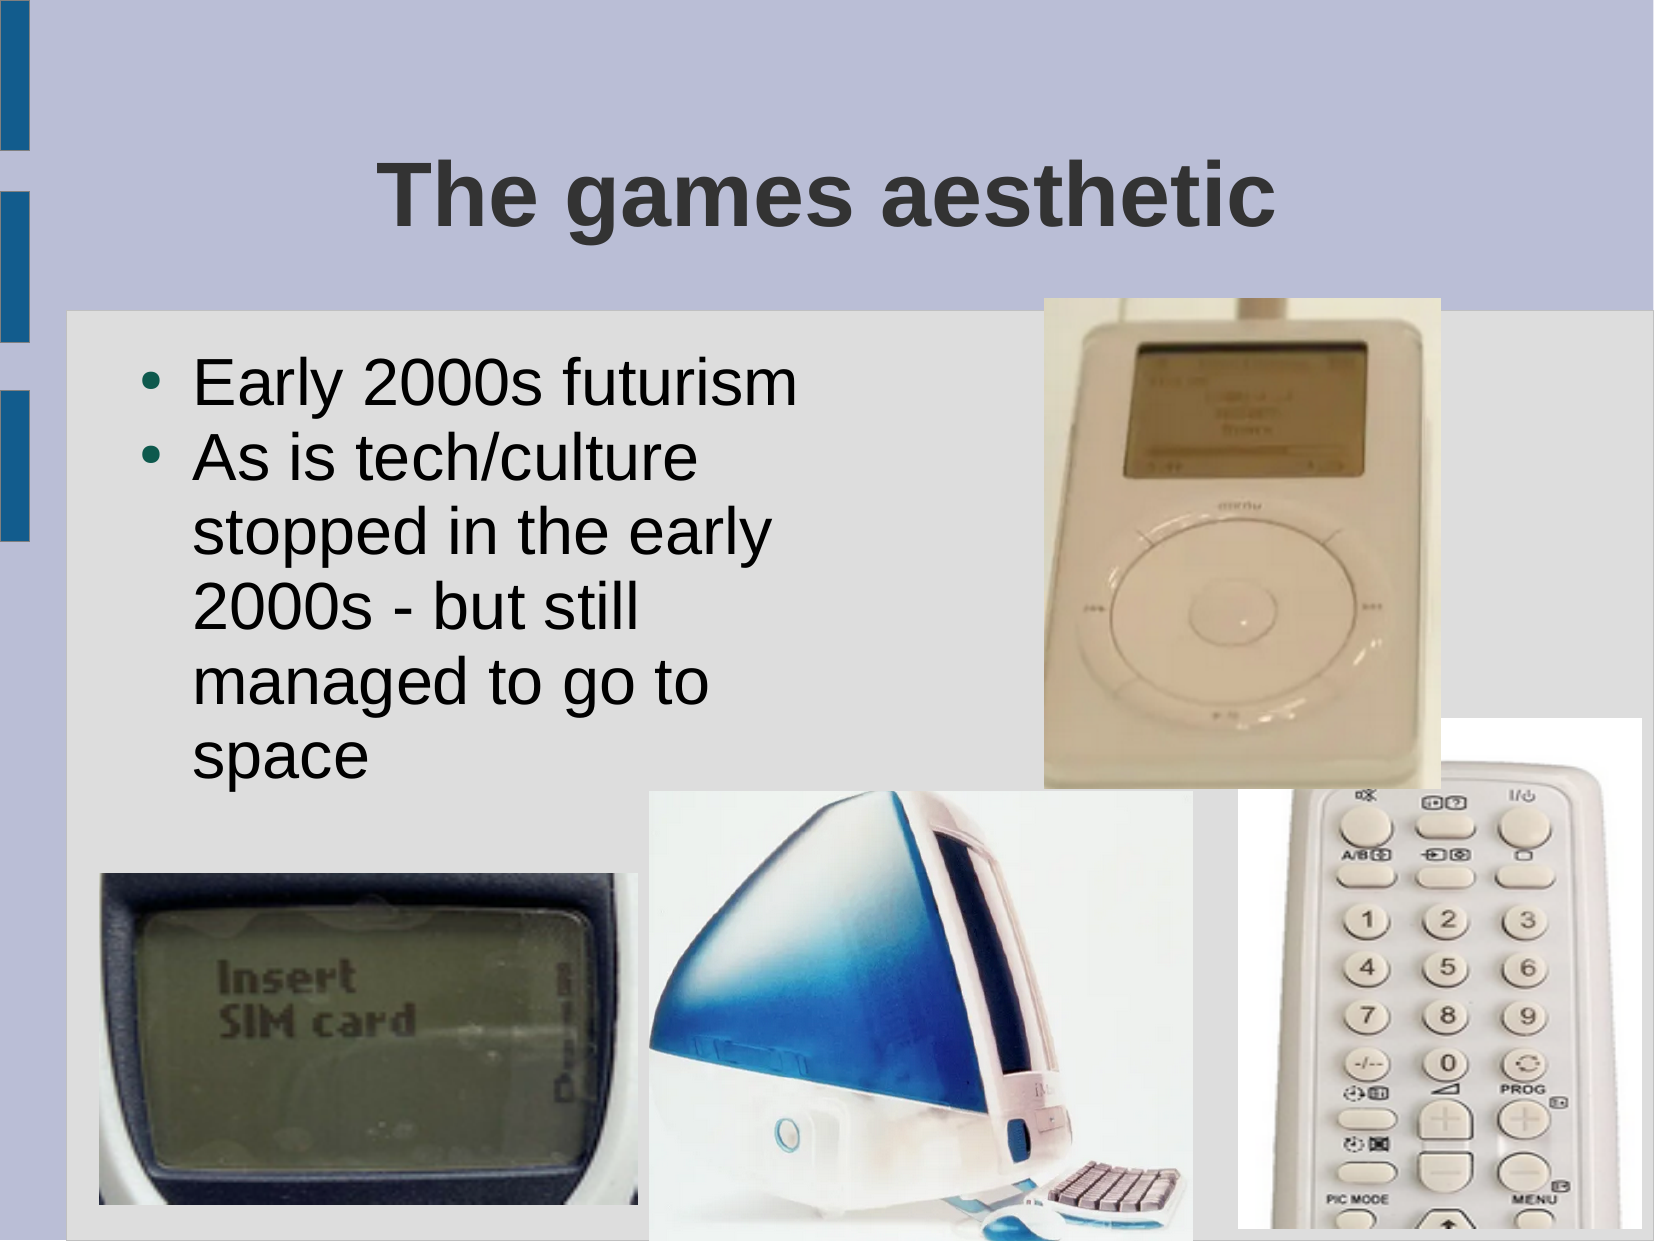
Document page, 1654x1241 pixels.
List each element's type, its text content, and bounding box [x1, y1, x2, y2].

list Early 2000s futurism As is tech/culture stopped in the early 2000s - but still managed to go to space [121, 344, 811, 1064]
picture [99, 873, 638, 1205]
title The games aesthetic [121, 91, 1534, 299]
picture [649, 791, 1193, 1241]
picture [1044, 298, 1642, 1229]
